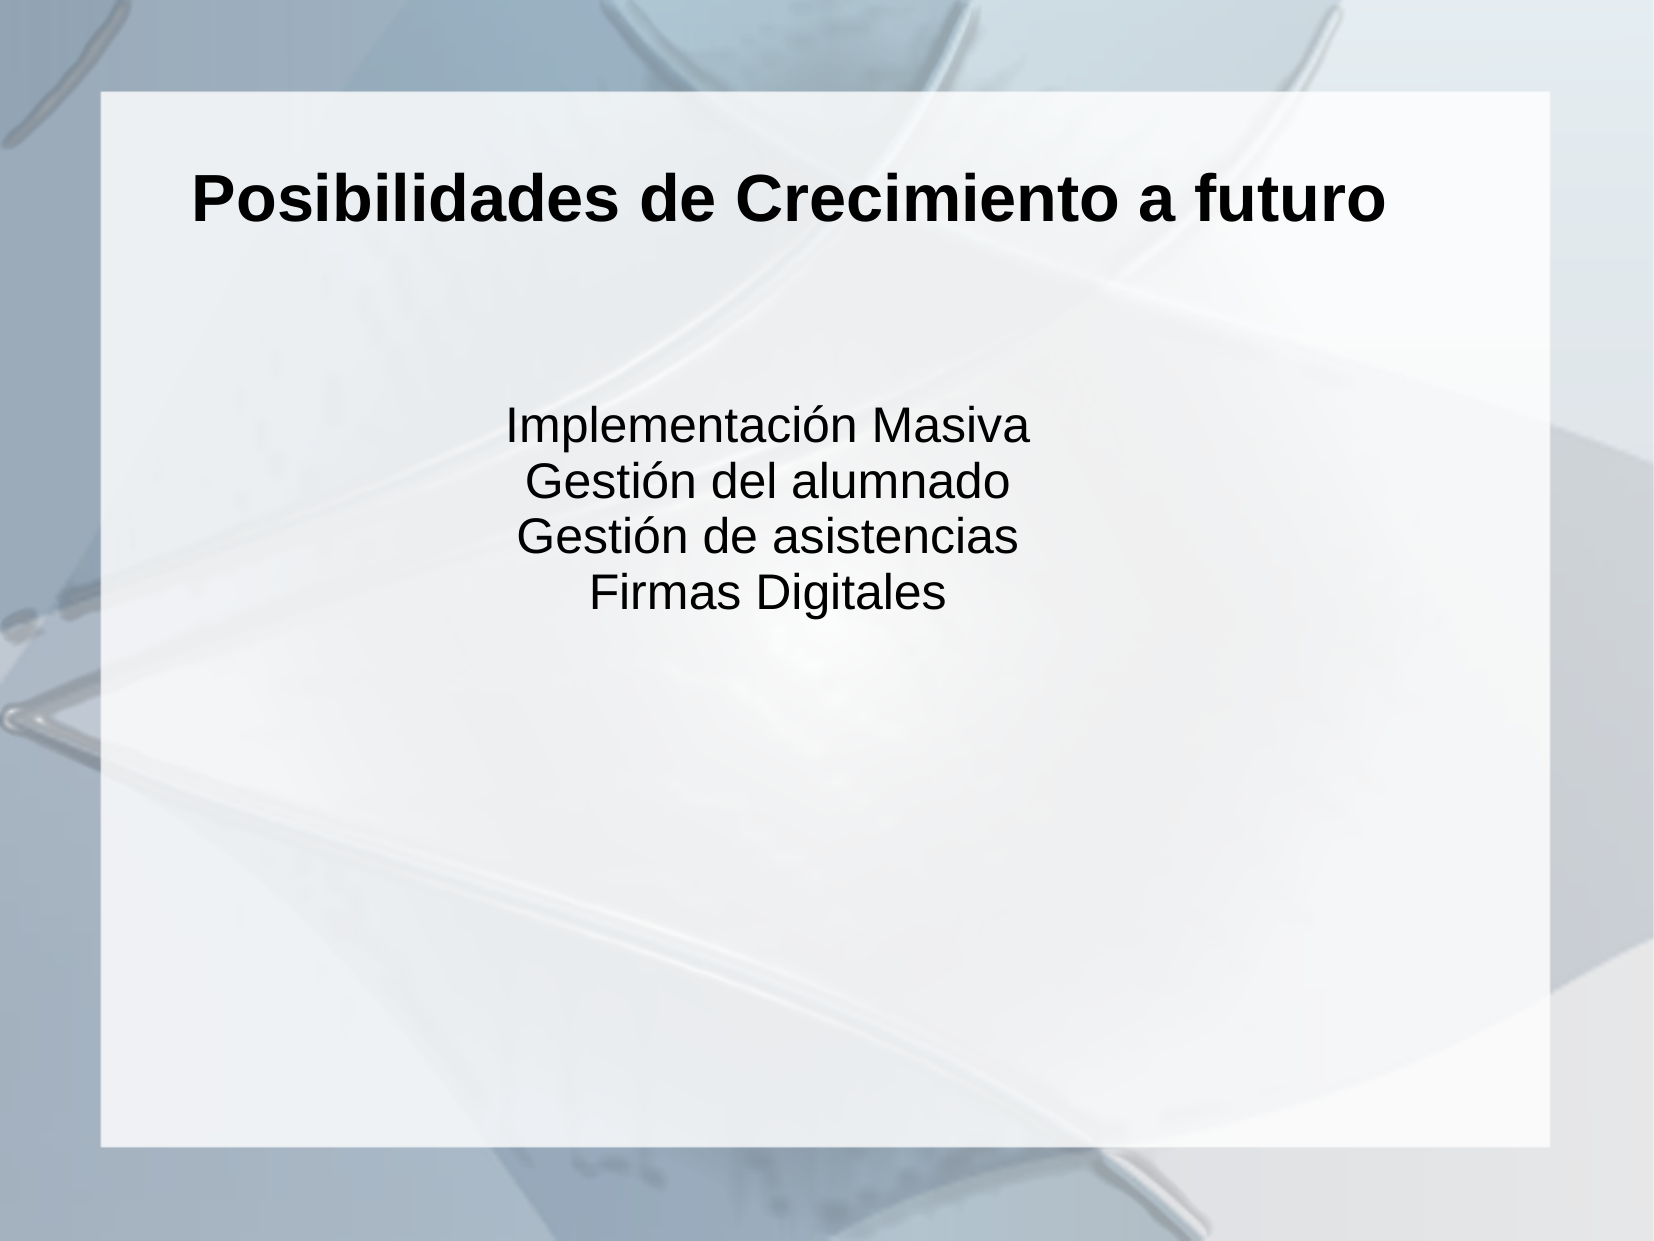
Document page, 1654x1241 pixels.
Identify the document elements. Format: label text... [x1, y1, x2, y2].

text_box Implementación Masiva Gestión del alumnado Gestión de asistencias Firmas Digitales [425, 389, 1111, 754]
picture [0, 0, 1654, 1241]
text_box Posibilidades de Crecimiento a futuro [177, 153, 1430, 244]
